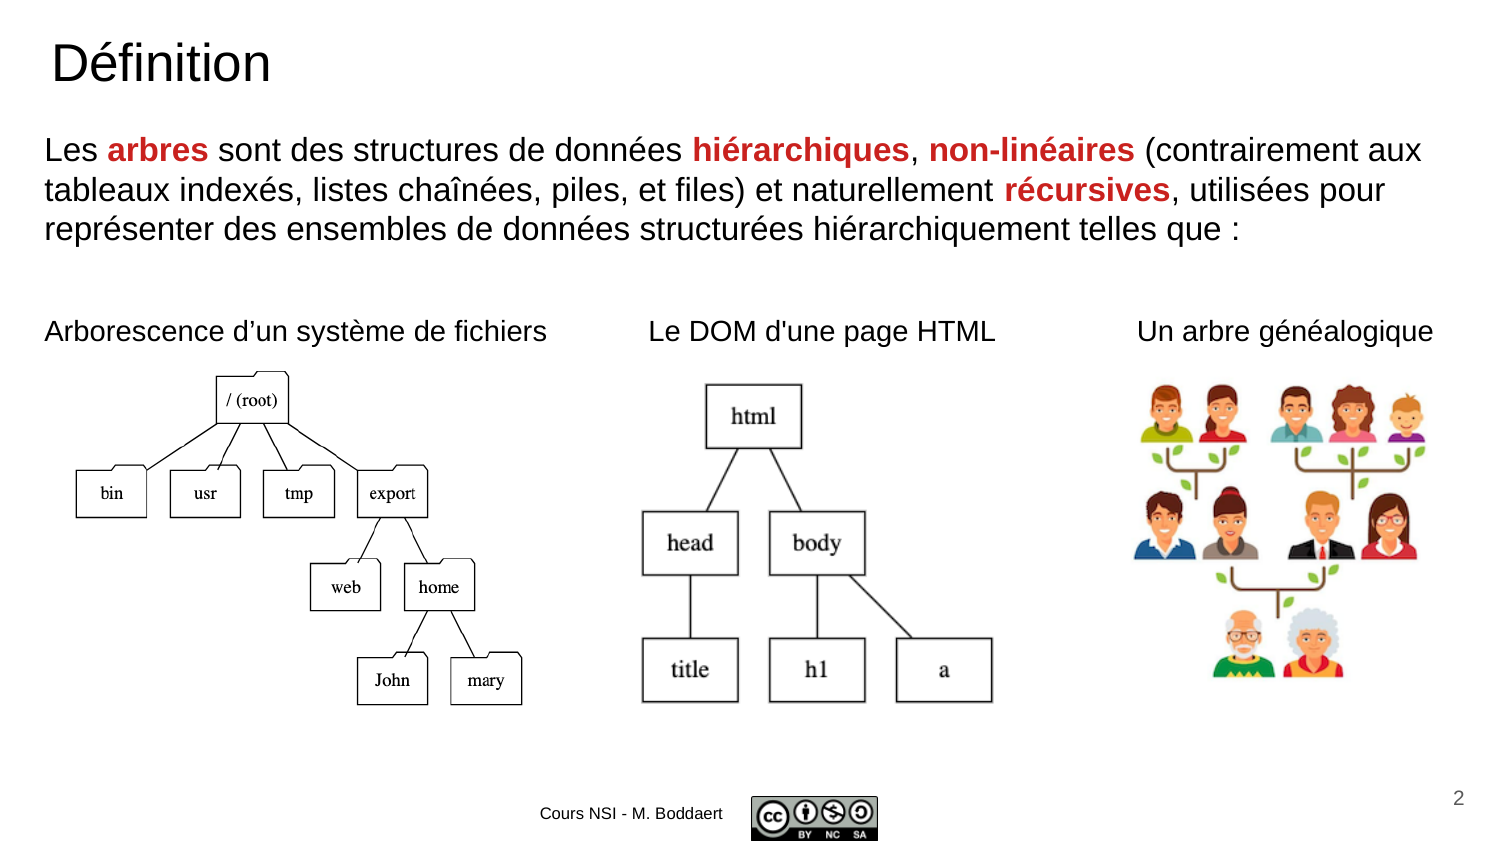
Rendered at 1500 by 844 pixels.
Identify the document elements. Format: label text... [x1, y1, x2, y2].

slide_number <numéro> [1389, 764, 1480, 830]
picture [751, 796, 878, 841]
picture [1098, 344, 1463, 709]
picture [71, 371, 526, 709]
text_box Le DOM d'une page HTML [633, 307, 991, 357]
text_box Arborescence d’un système de fichiers [29, 307, 565, 356]
title Définition [51, 13, 1449, 108]
text_box Un arbre généalogique [1122, 307, 1448, 356]
text_box Les arbres sont des structures de données hiérarchiques, non-linéaires (contrairement aux tableaux indexés, listes chaînées, piles, et files) et naturellement récursives, utilisées pour représenter des ensembles de données structurées hiérarchiquement telles que : [29, 120, 1477, 207]
picture [636, 378, 999, 709]
